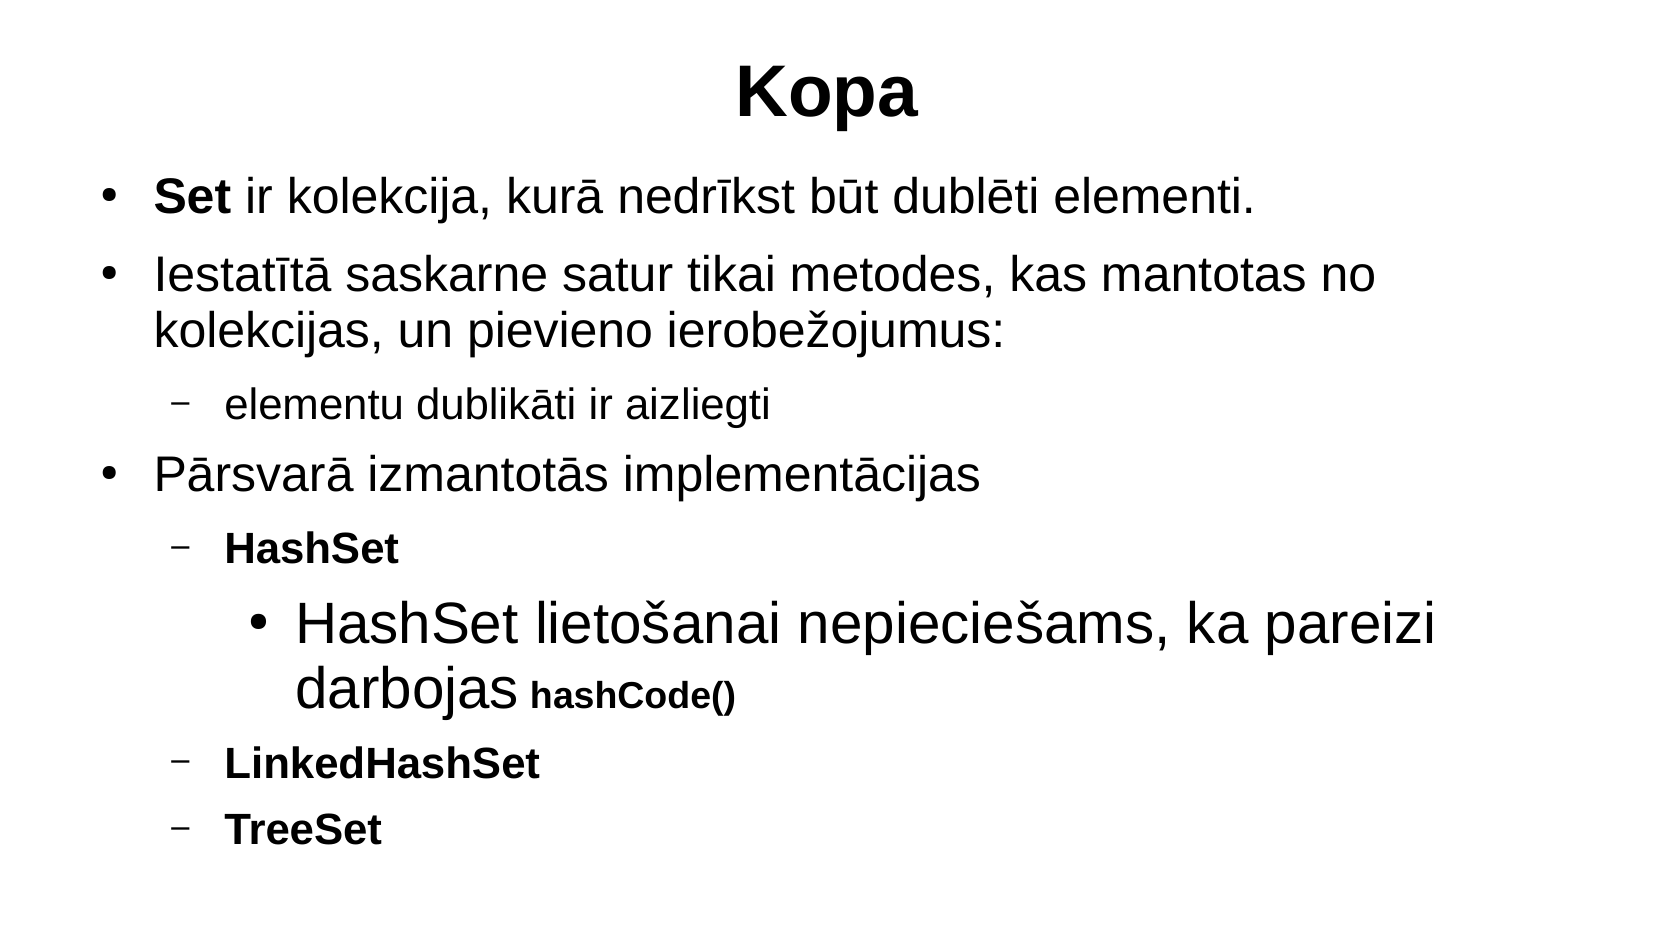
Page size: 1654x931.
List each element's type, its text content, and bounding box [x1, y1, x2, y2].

list Set ir kolekcija, kurā nedrīkst būt dublēti elementi. Iestatītā saskarne satur tikai metodes, kas mantotas no kolekcijas, un pievieno ierobežojumus: elementu dublikāti ir aizliegti Pārsvarā izmantotās implementācijas HashSet HashSet lietošanai nepieciešams, ka pareizi darbojas hashCode() LinkedHashSet TreeSet [82, 168, 1538, 889]
title Kopa [82, 37, 1571, 147]
